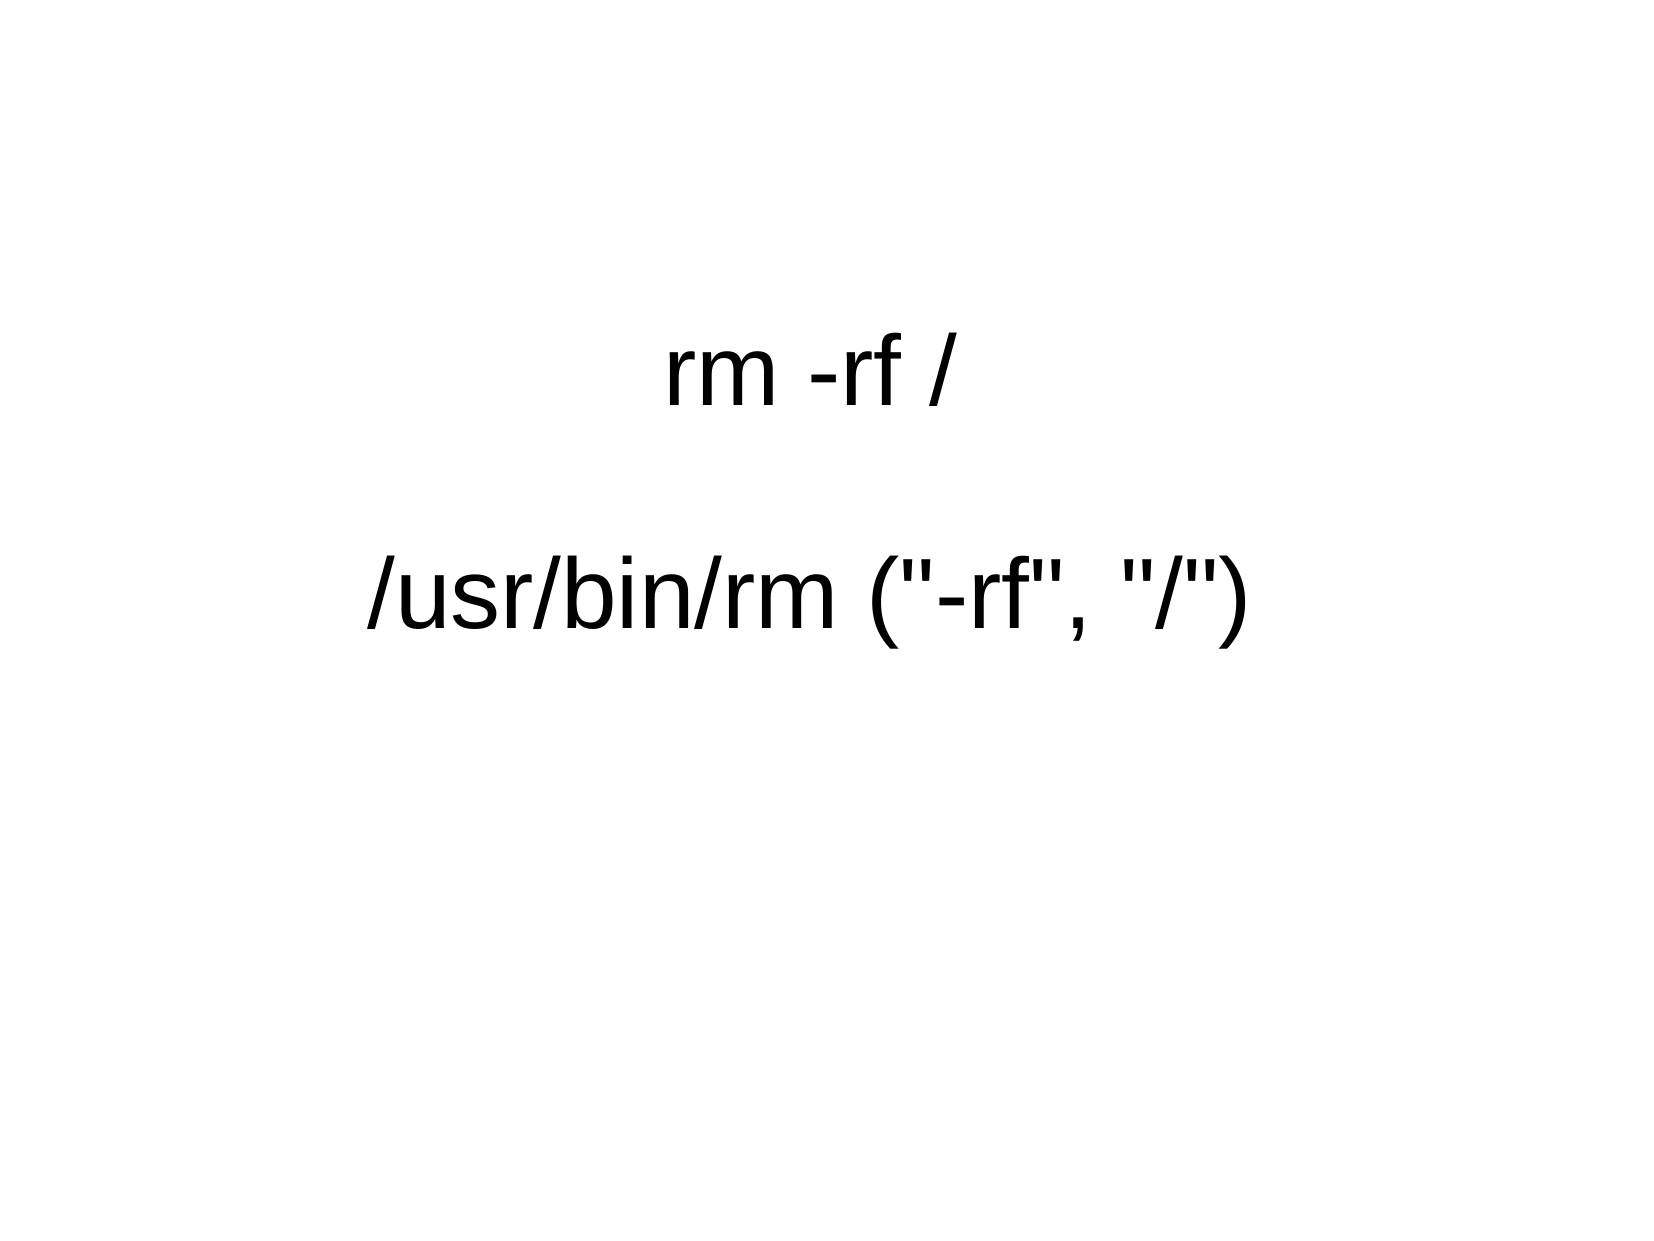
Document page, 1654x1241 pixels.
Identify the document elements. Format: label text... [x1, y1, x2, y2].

text_box rm -rf / /usr/bin/rm ("-rf", "/") [82, 290, 1538, 1010]
